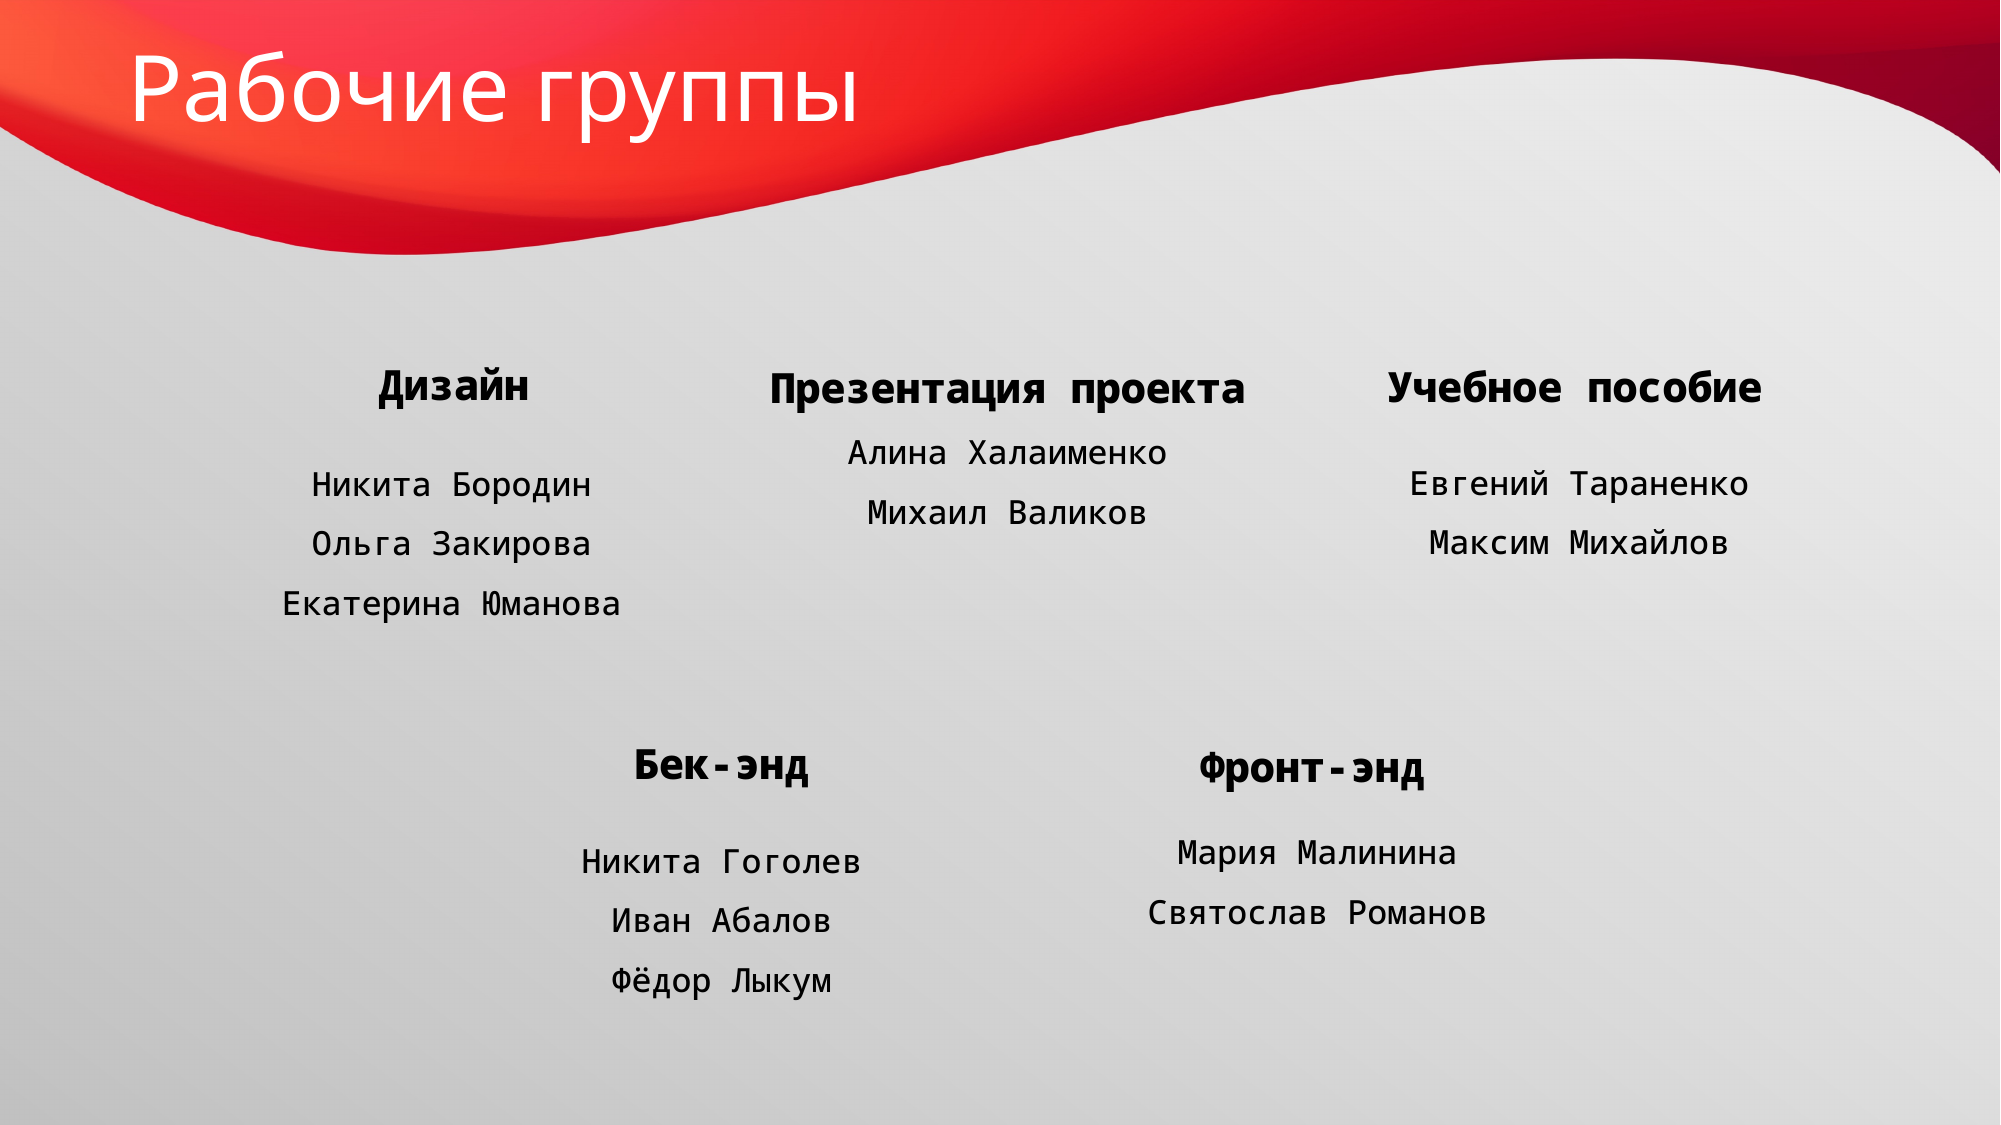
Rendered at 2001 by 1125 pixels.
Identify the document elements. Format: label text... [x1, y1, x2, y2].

text_box Учебное пособие [1312, 337, 1838, 435]
text_box Никита Гоголев Иван Абалов Фёдор Лыкум [449, 813, 994, 1013]
text_box Никита Бородин Ольга Закирова Екатерина Юманова [187, 435, 717, 638]
text_box Бек-энд [449, 712, 994, 813]
text_box Евгений Тараненко Максим Михайлов [1312, 434, 1847, 630]
text_box Фронт-энд [1050, 729, 1576, 802]
text_box Мария Малинина Святослав Романов [1050, 803, 1585, 975]
title Рабочие группы [112, 26, 1838, 157]
text_box Дизайн [191, 331, 717, 436]
text_box Презентация проекта [749, 337, 1267, 437]
text_box Алина Халаименко Михаил Валиков [740, 404, 1276, 638]
picture [0, 0, 2000, 1125]
